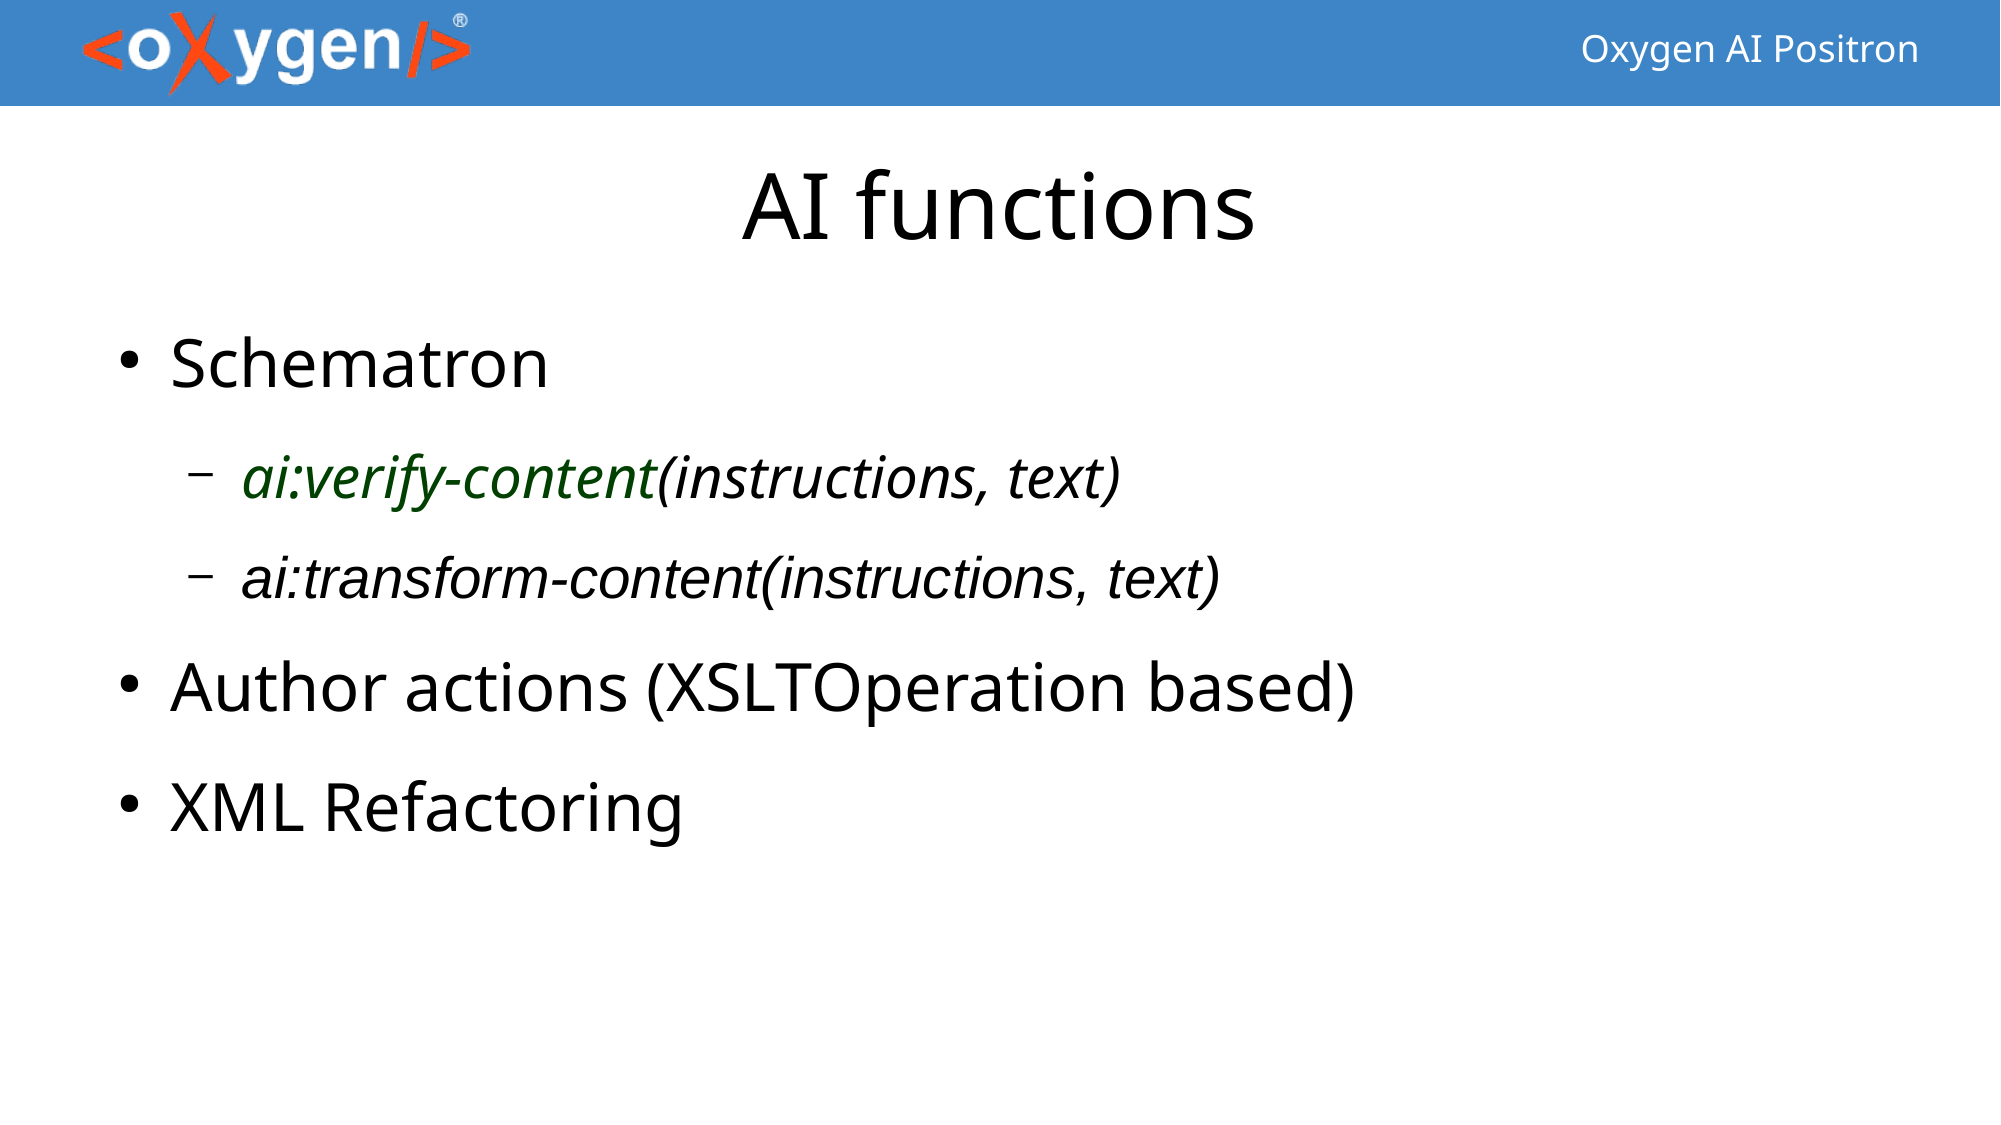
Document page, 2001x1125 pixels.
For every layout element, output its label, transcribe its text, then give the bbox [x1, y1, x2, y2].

list Schematron ai:verify-content(instructions, text) ai:transform-content(instructions, text) Author actions (XSLTOperation based) XML Refactoring [99, 316, 1900, 1083]
picture [75, 0, 488, 106]
title AI functions [99, 109, 1900, 298]
